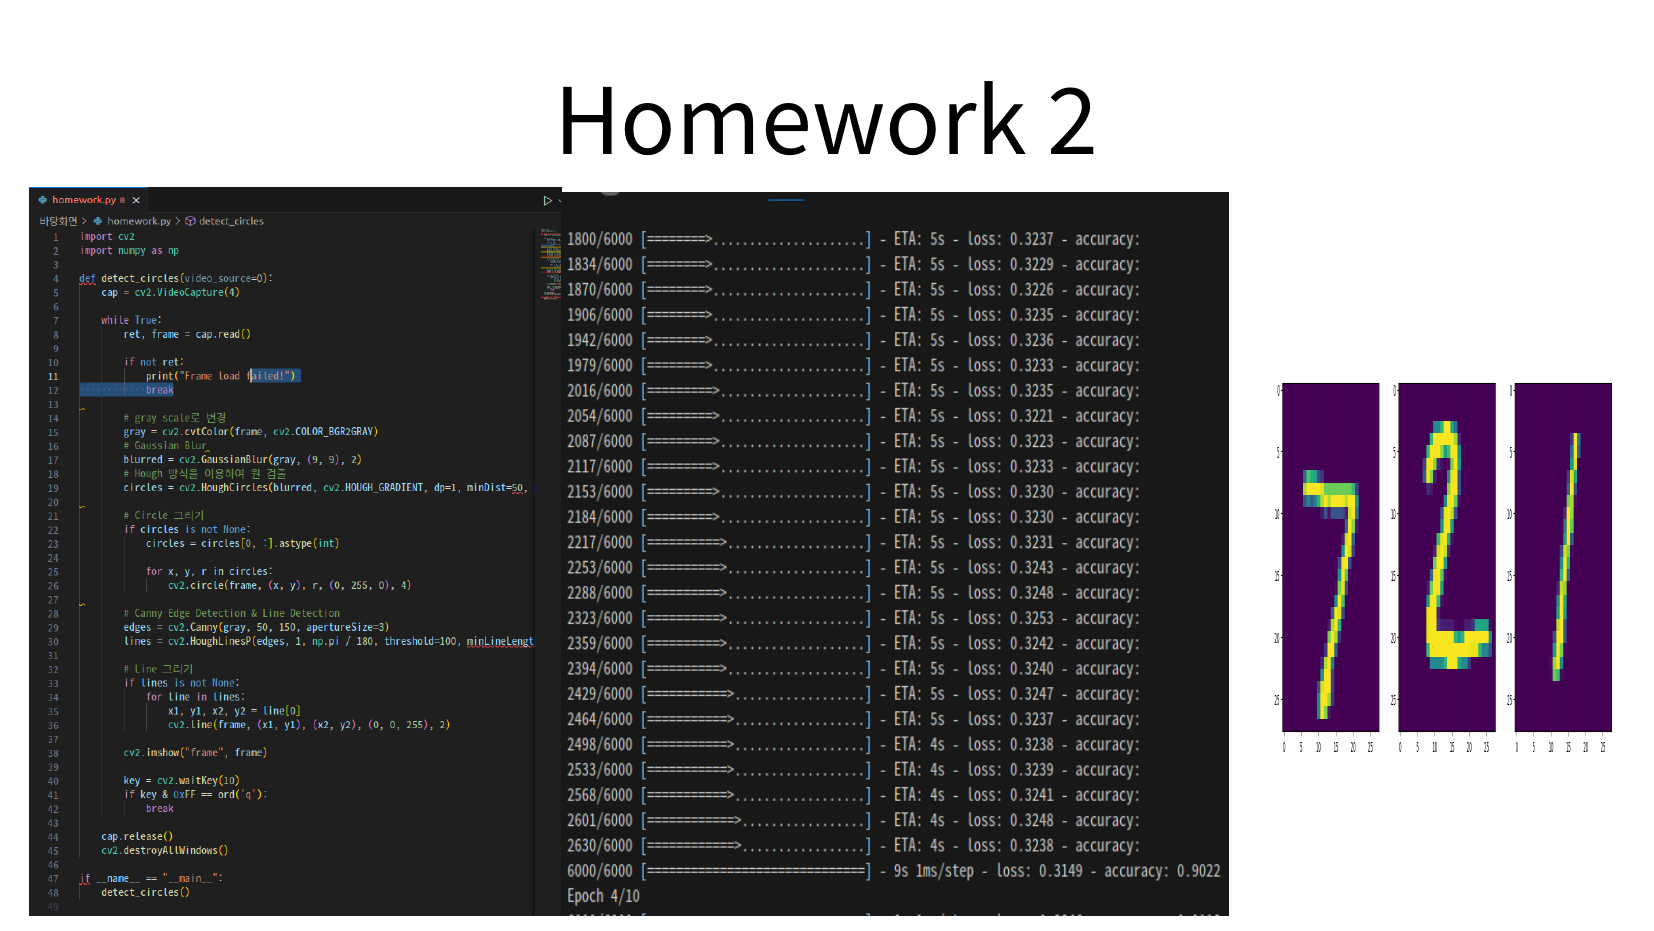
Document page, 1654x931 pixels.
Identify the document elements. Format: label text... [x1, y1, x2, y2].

picture [29, 186, 1654, 916]
title Homework 2 [82, 37, 1571, 192]
